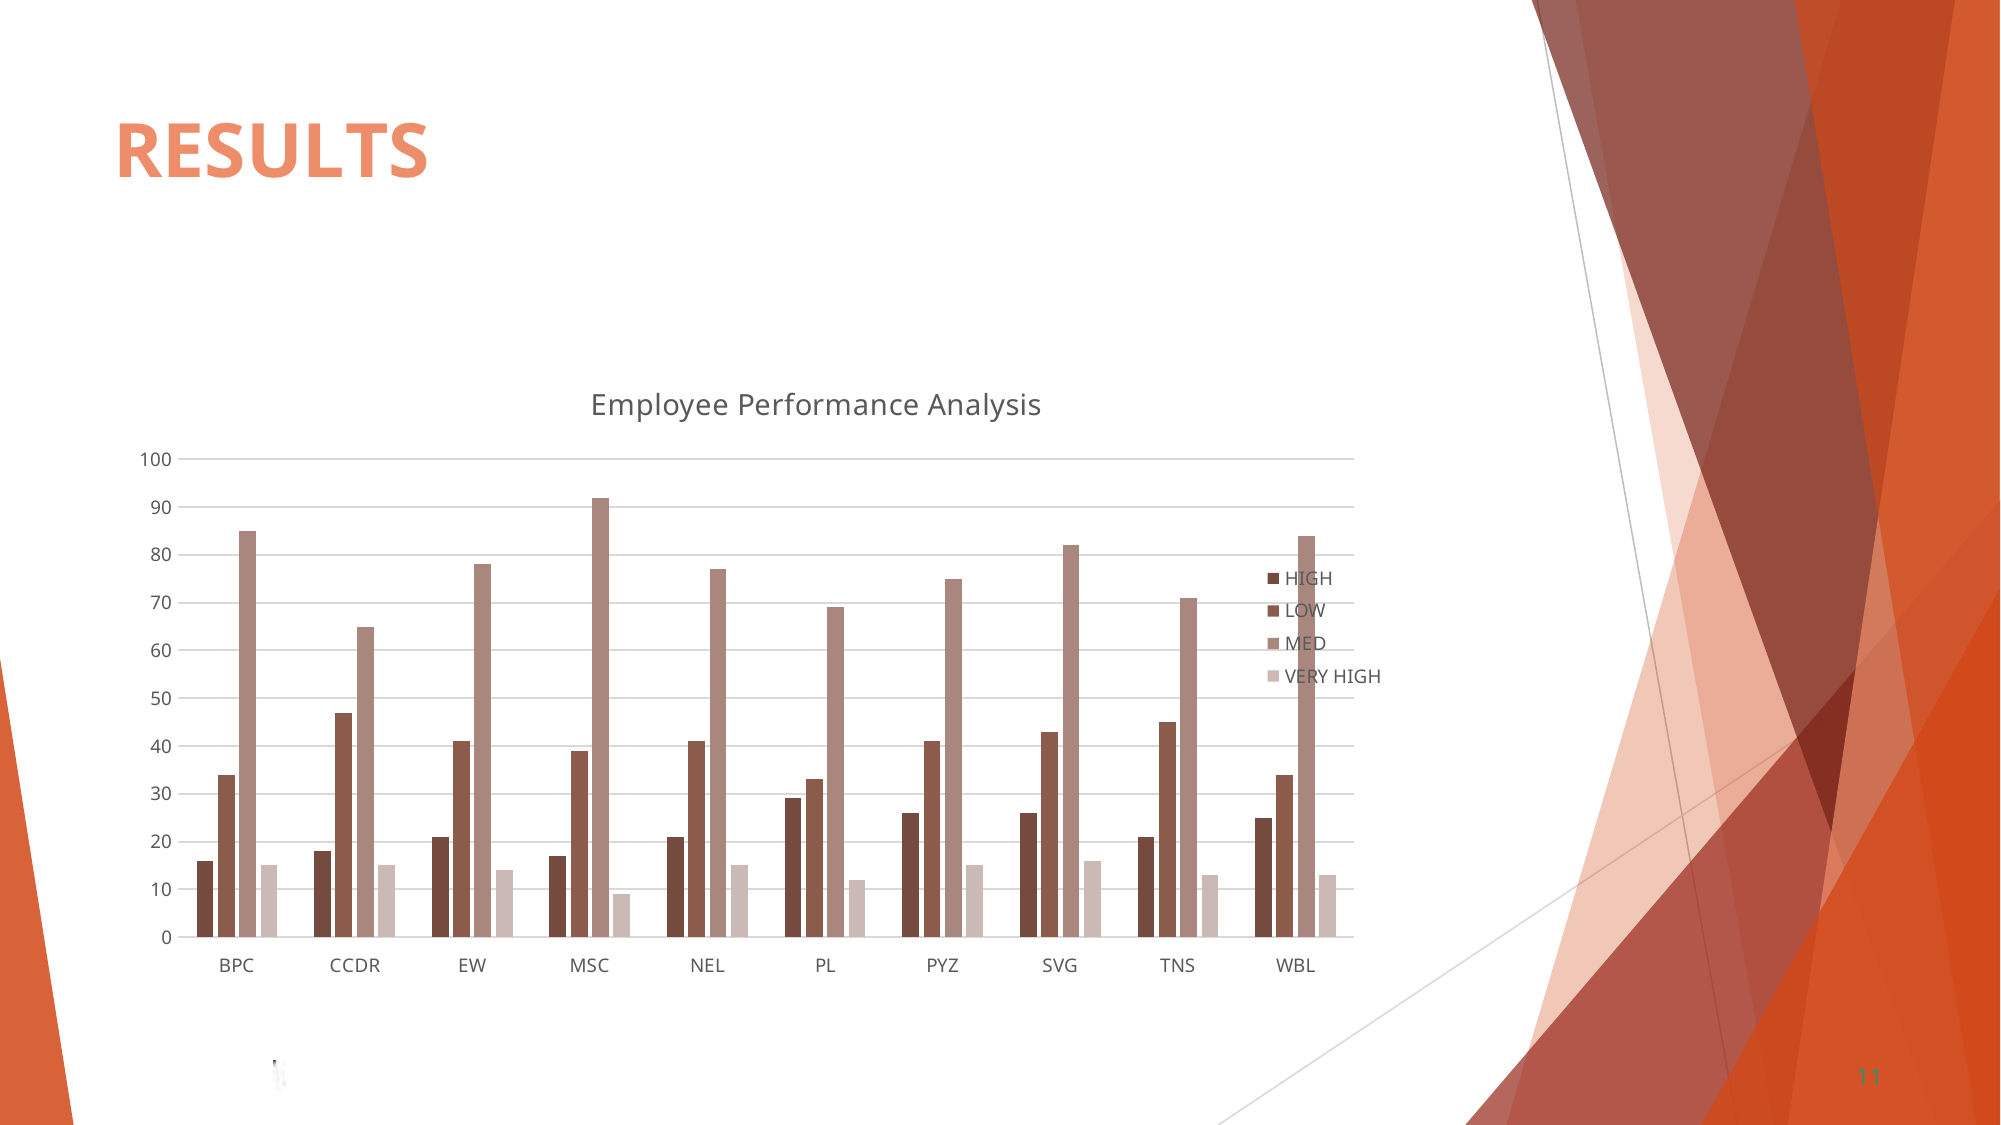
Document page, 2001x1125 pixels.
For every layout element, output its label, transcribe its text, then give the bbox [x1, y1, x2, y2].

chart [111, 354, 1522, 992]
picture [273, 1060, 286, 1091]
title RESULTS [125, 87, 1536, 181]
